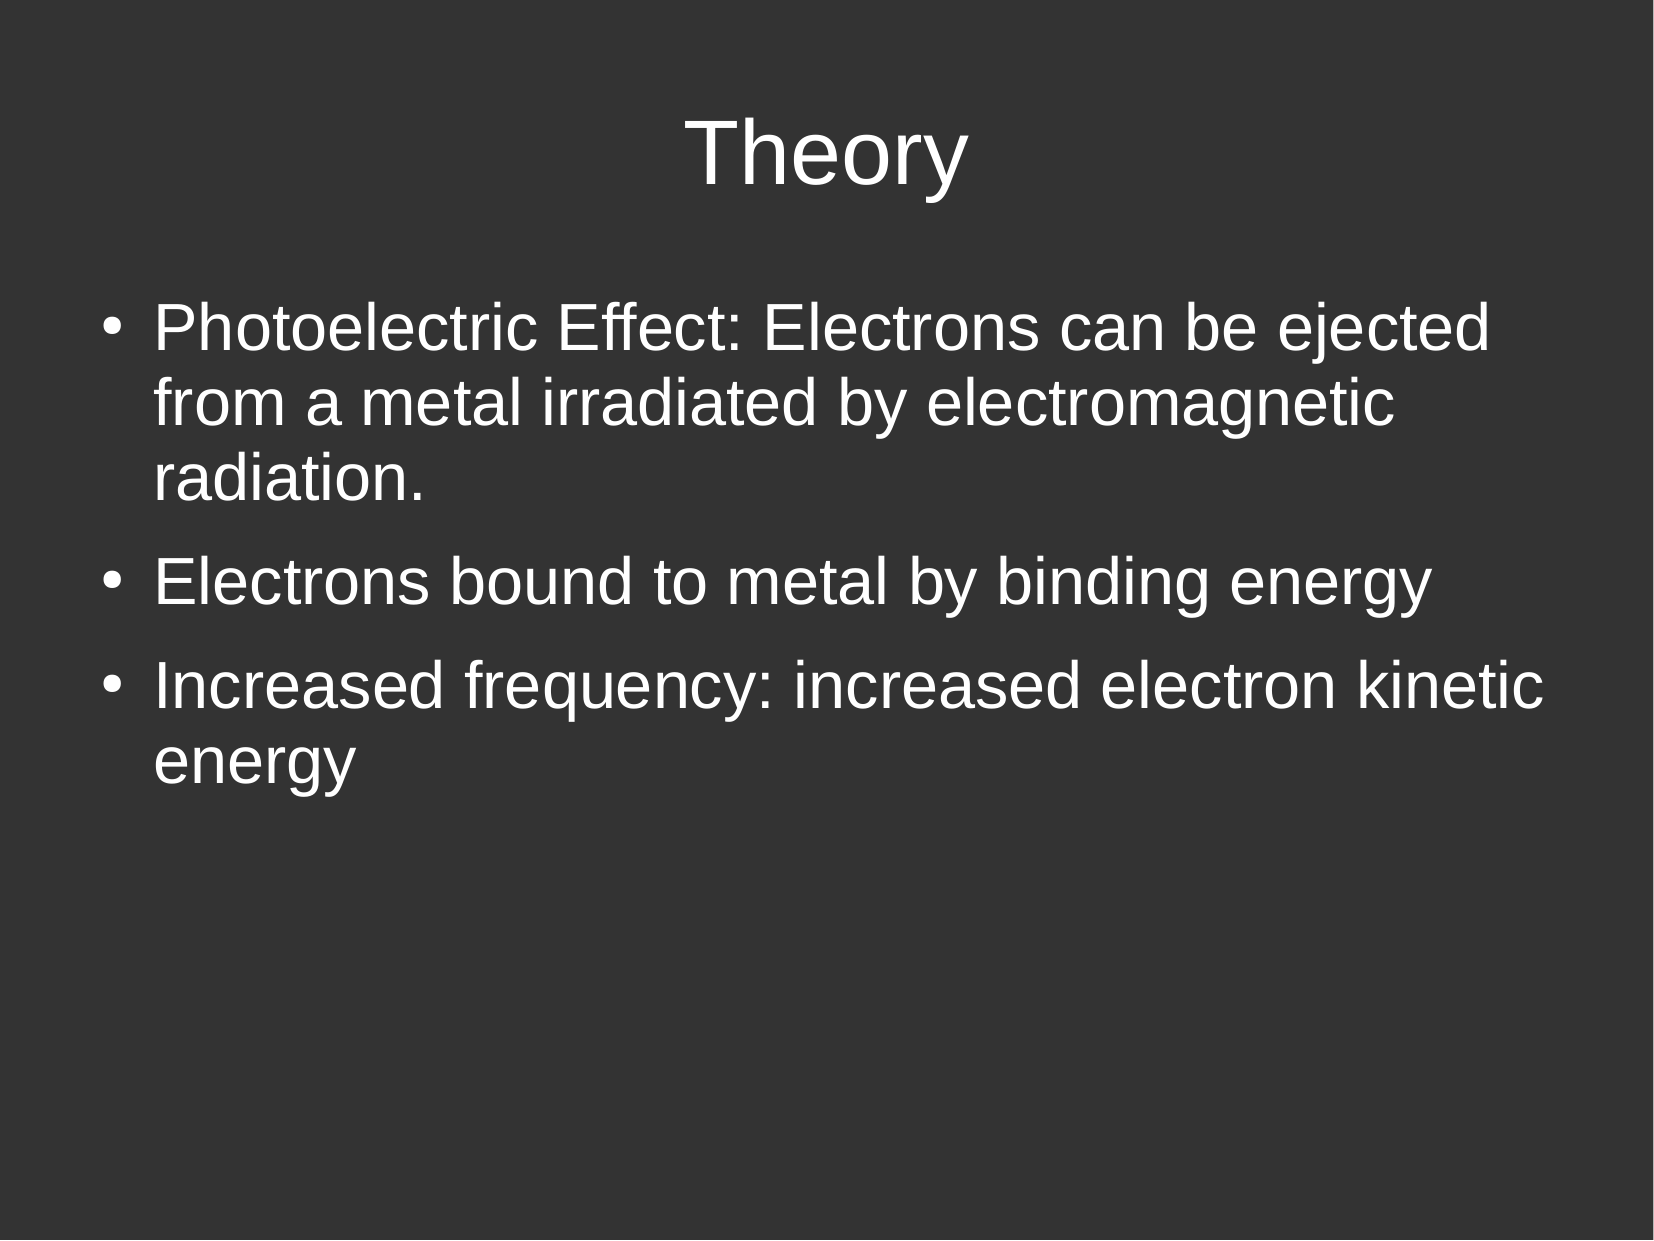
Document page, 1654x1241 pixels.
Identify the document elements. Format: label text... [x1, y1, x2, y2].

list Photoelectric Effect: Electrons can be ejected from a metal irradiated by electromagnetic radiation. Electrons bound to metal by binding energy Increased frequency: increased electron kinetic energy [82, 290, 1571, 1010]
title Theory [82, 49, 1571, 257]
